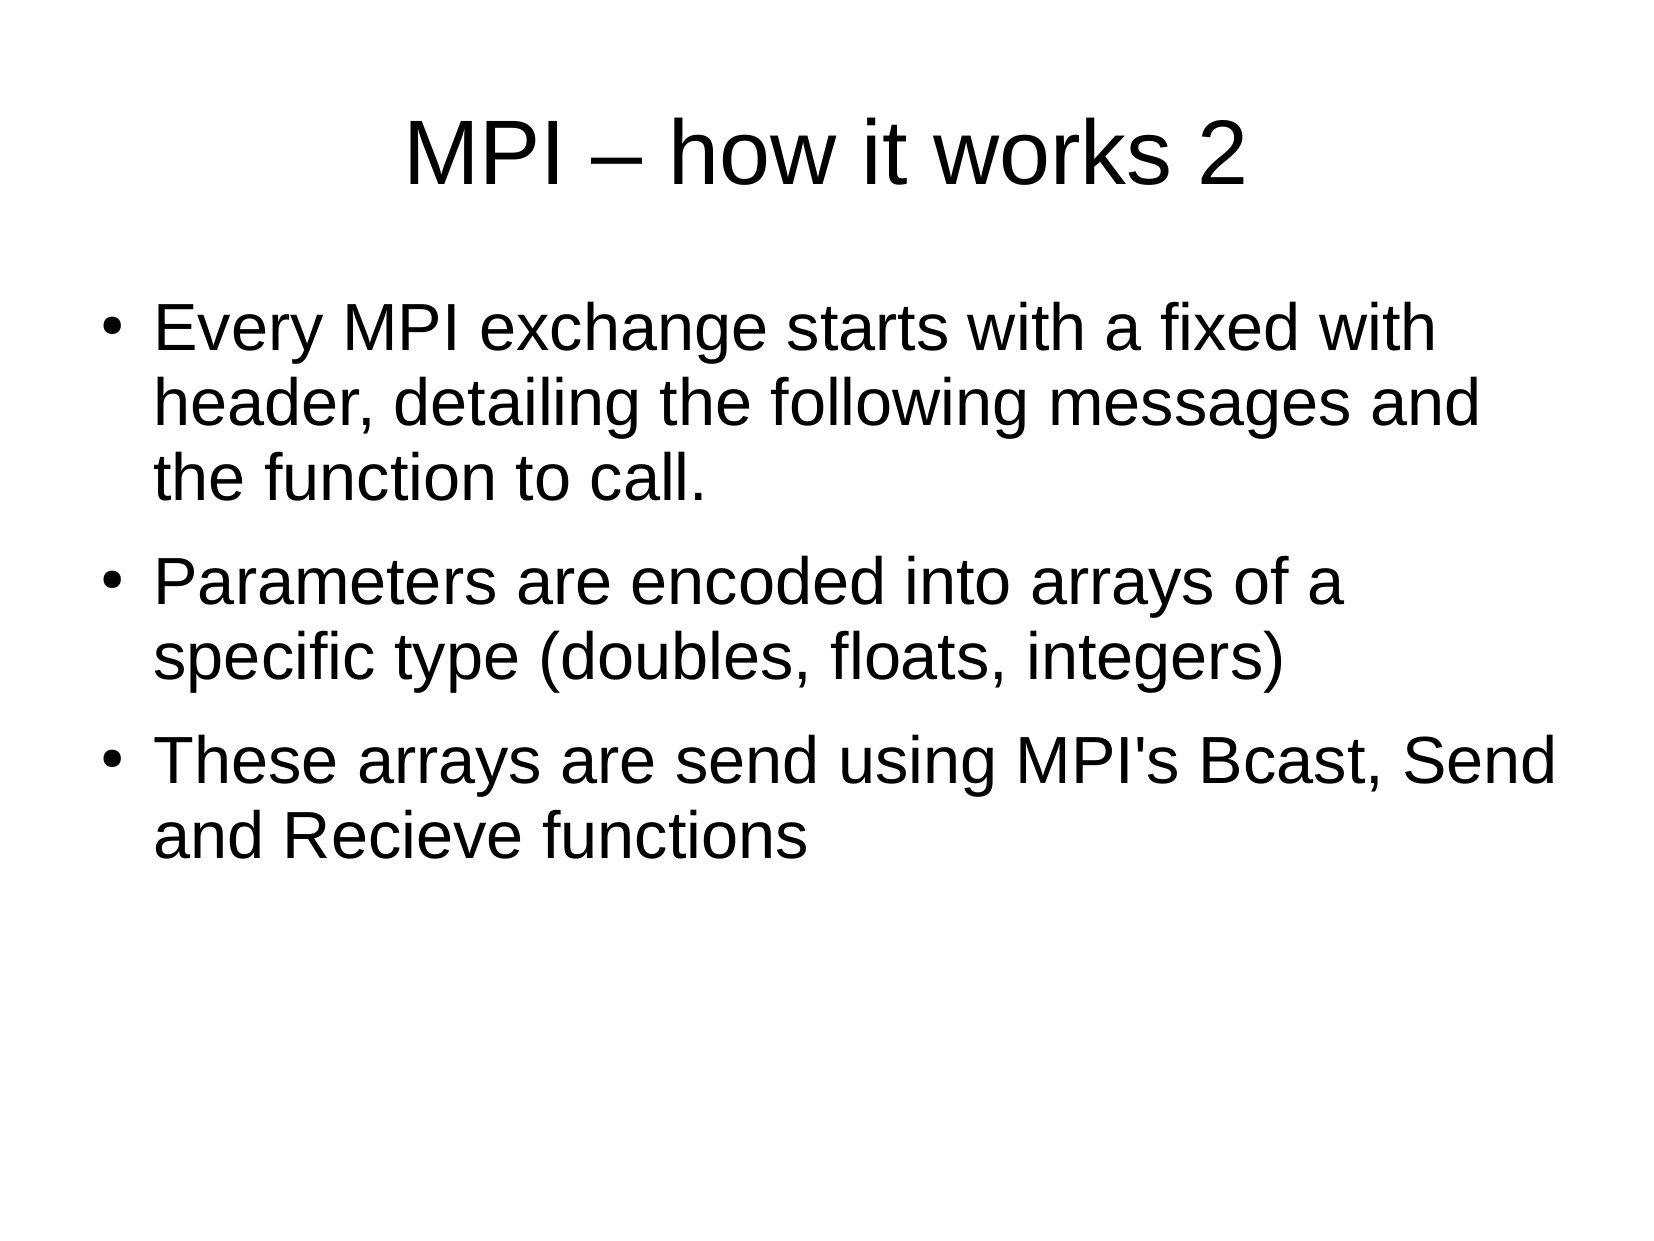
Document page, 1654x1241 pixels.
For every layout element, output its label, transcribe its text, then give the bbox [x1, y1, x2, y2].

title MPI – how it works 2 [82, 49, 1571, 257]
list Every MPI exchange starts with a fixed with header, detailing the following messages and the function to call. Parameters are encoded into arrays of a specific type (doubles, floats, integers) These arrays are send using MPI's Bcast, Send and Recieve functions [82, 290, 1571, 1094]
